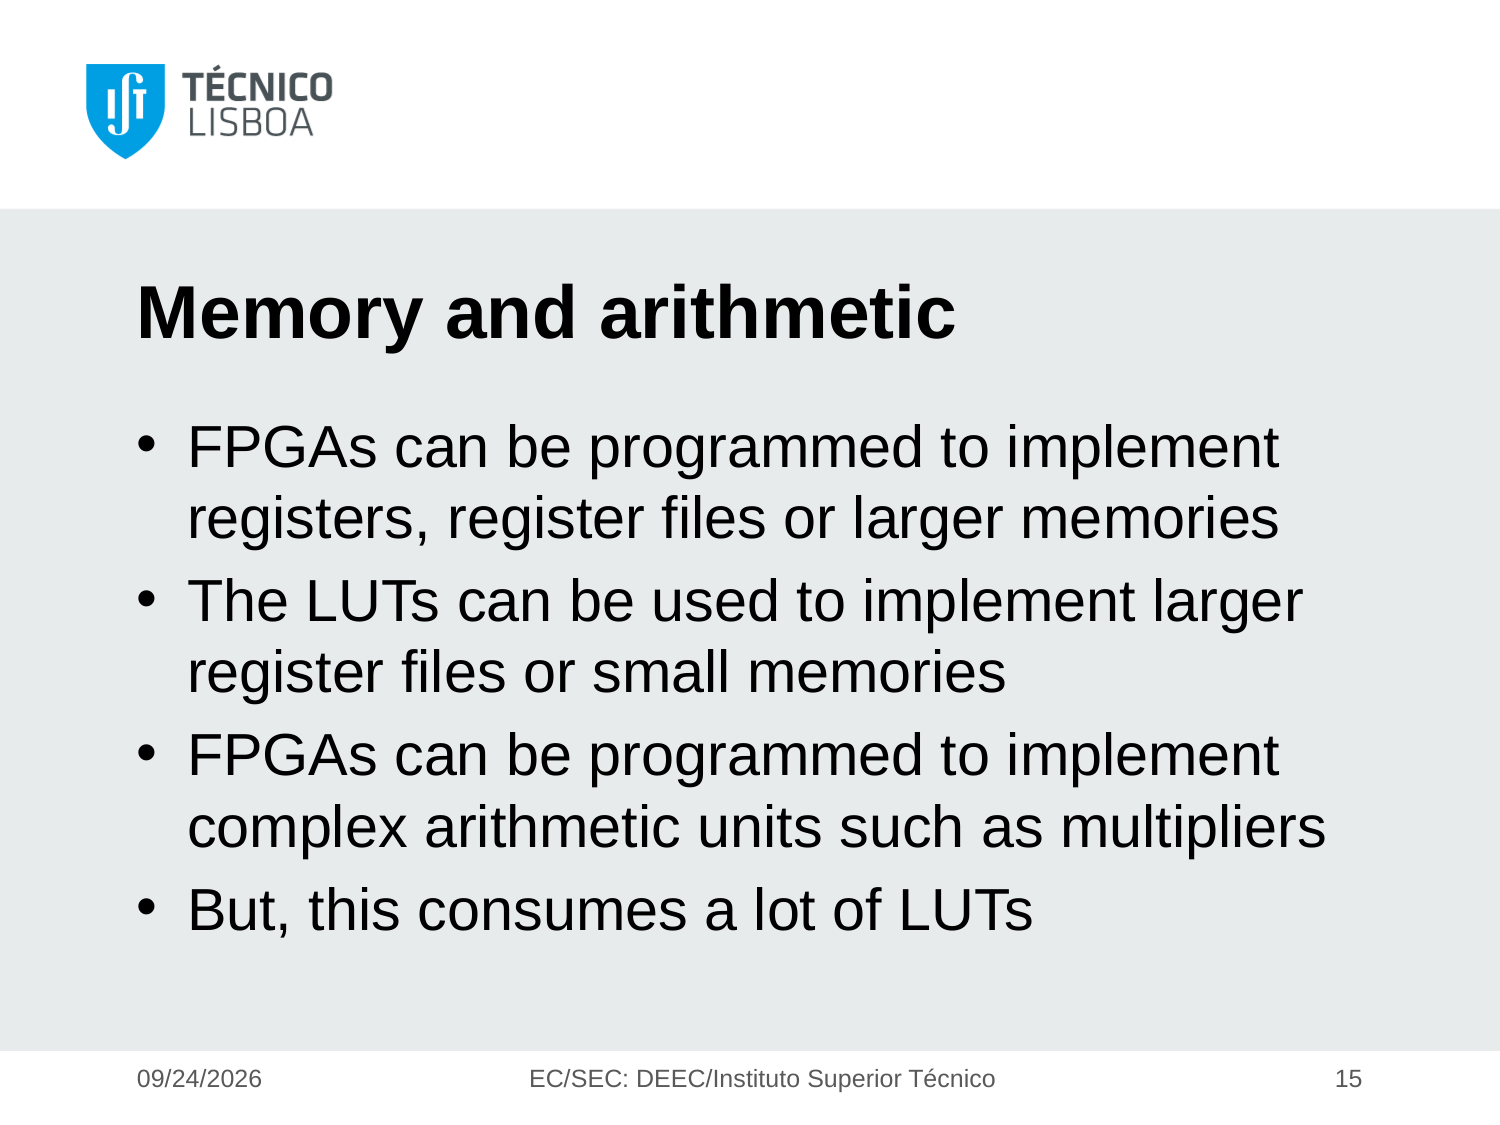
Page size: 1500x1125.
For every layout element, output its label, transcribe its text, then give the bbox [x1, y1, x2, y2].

footer EC/SEC: DEEC/Instituto Superior Técnico [512, 1052, 1021, 1103]
slide_number <number> [1077, 1052, 1378, 1103]
slide_number 11/02/2020 [121, 1052, 425, 1103]
title Memory and arithmetic [121, 237, 1378, 381]
picture [0, 0, 1500, 1125]
list FPGAs can be programmed to implement registers, register files or larger memories The LUTs can be used to implement larger register files or small memories FPGAs can be programmed to implement complex arithmetic units such as multipliers But, this consumes a lot of LUTs [121, 400, 1378, 1005]
